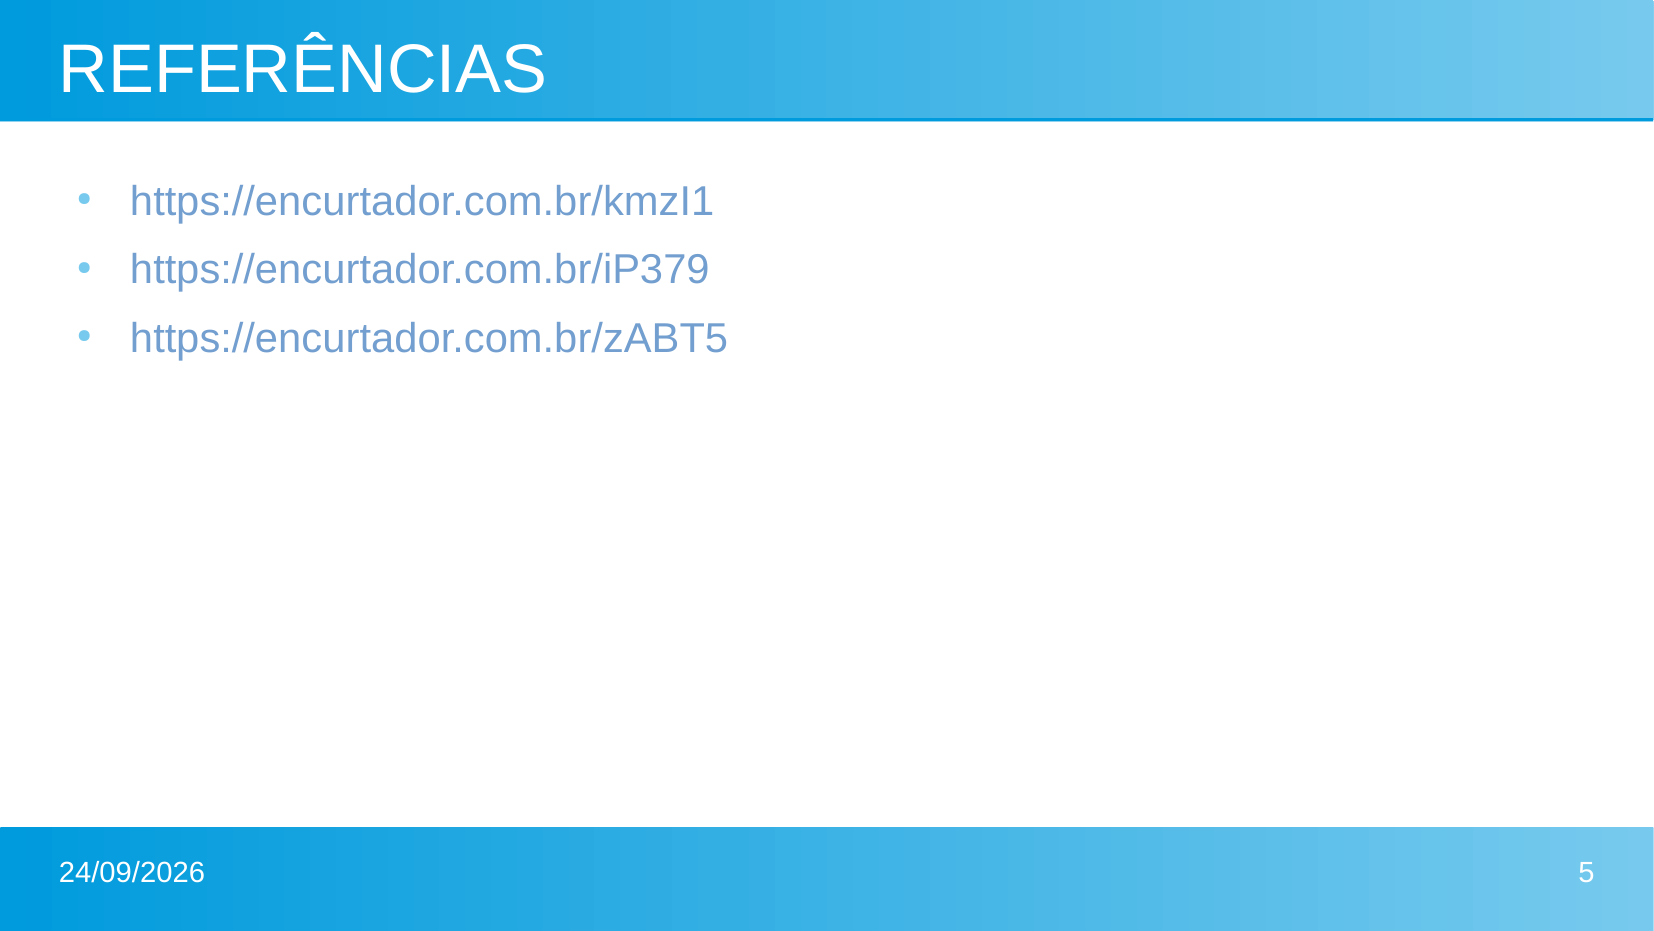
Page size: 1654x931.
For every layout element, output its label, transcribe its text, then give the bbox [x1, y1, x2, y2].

title REFERÊNCIAS [59, 29, 1595, 108]
list https://encurtador.com.br/kmzI1 https://encurtador.com.br/iP379 https://encurtador.com.br/zABT5 [59, 177, 1595, 768]
